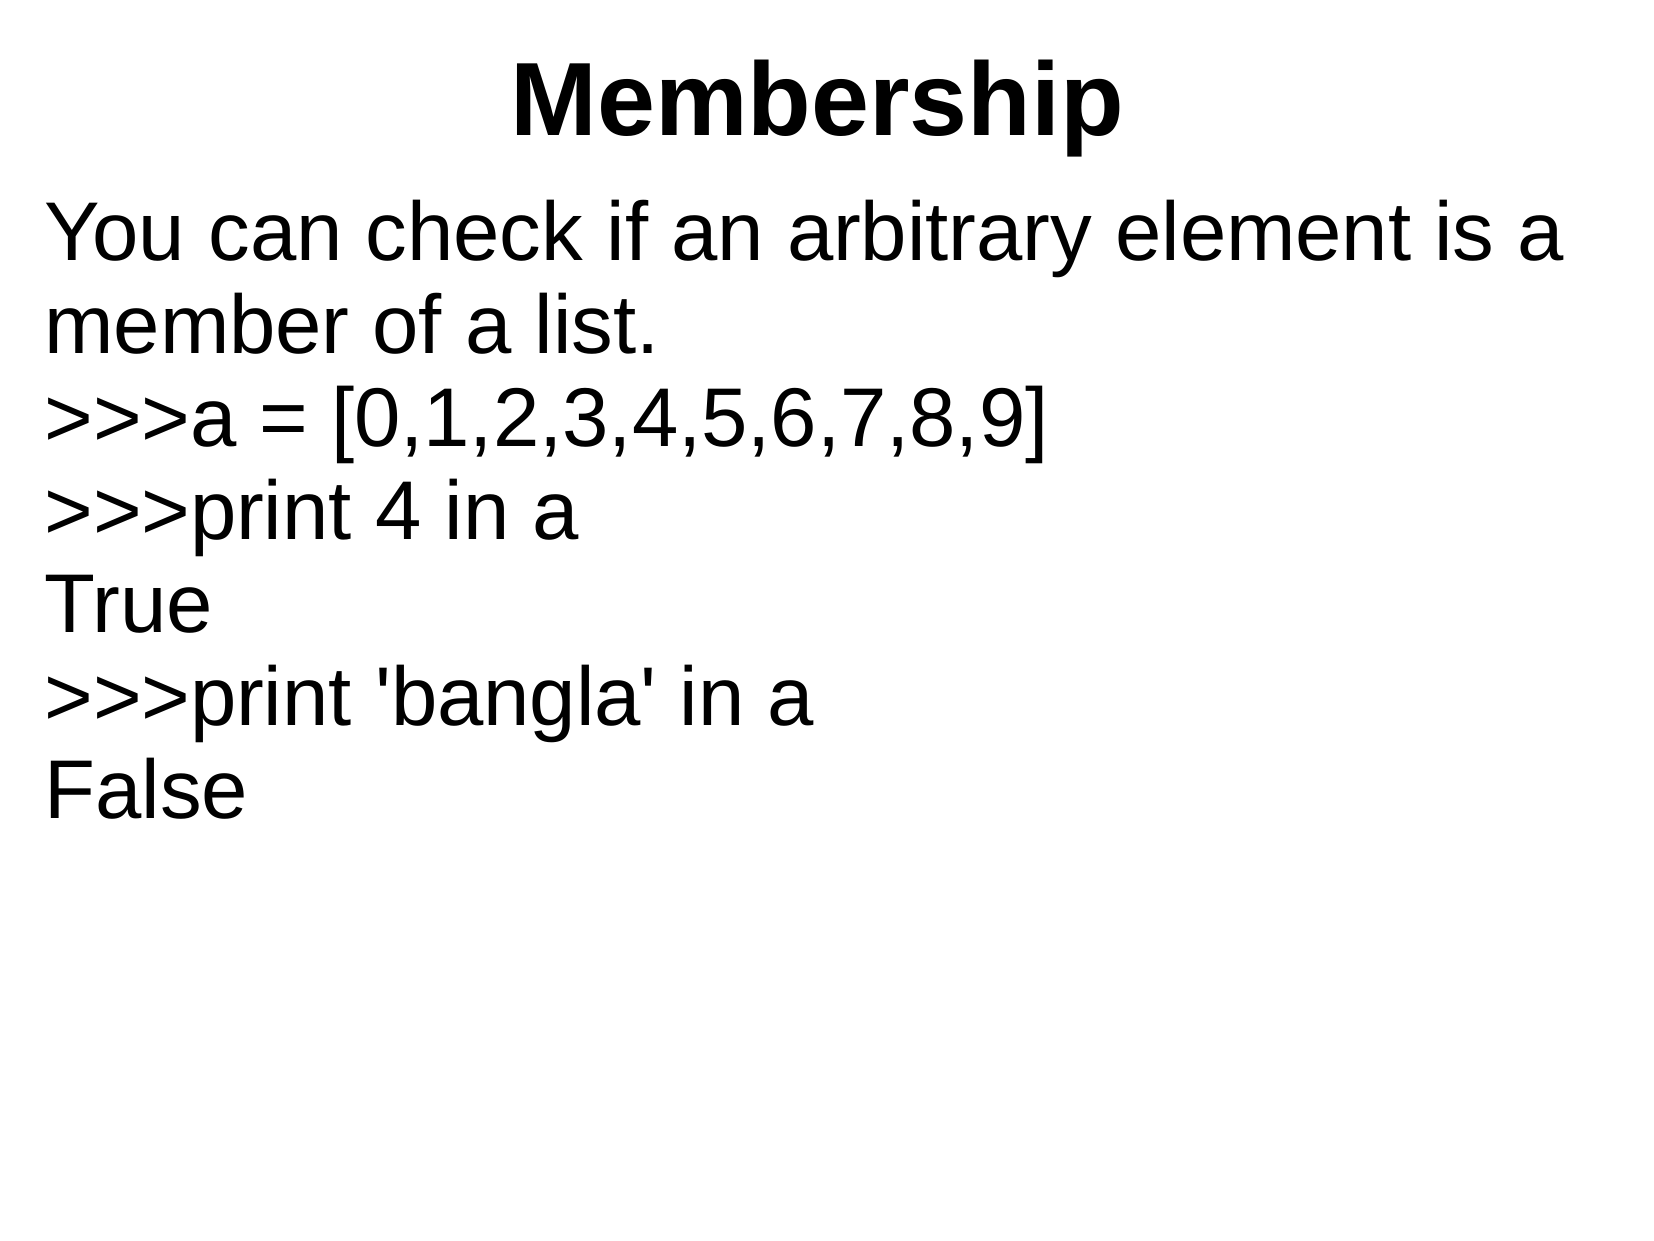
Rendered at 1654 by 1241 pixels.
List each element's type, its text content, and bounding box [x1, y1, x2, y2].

text_box Membership [37, 33, 1598, 177]
text_box You can check if an arbitrary element is a member of a list. >>>a = [0,1,2,3,4,5,6,7,8,9] >>>print 4 in a True >>>print 'bangla' in a False [30, 177, 1621, 846]
